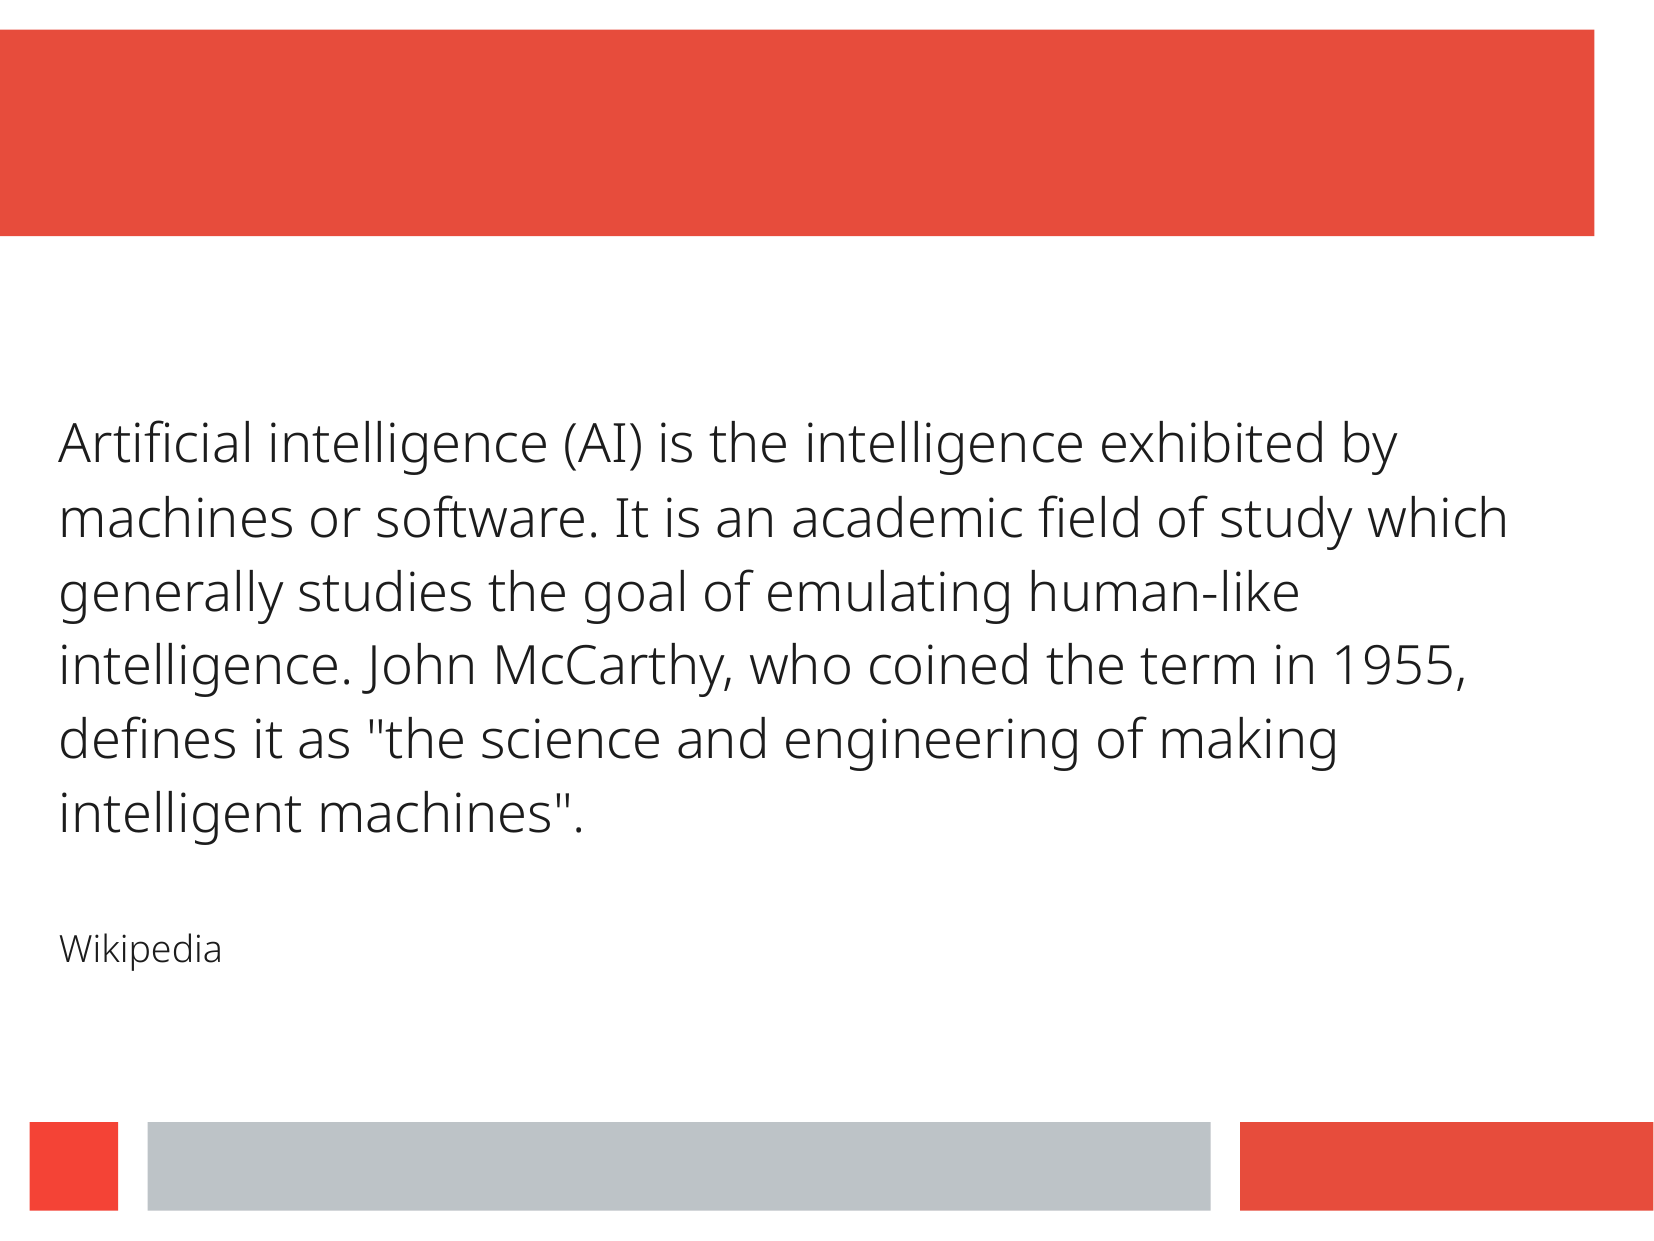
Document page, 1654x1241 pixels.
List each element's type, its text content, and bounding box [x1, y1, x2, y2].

subtitle Artificial intelligence (AI) is the intelligence exhibited by machines or software. It is an academic field of study which generally studies the goal of emulating human-like intelligence. John McCarthy, who coined the term in 1955, defines it as "the science and engineering of making intelligent machines". Wikipedia [59, 405, 1595, 1051]
